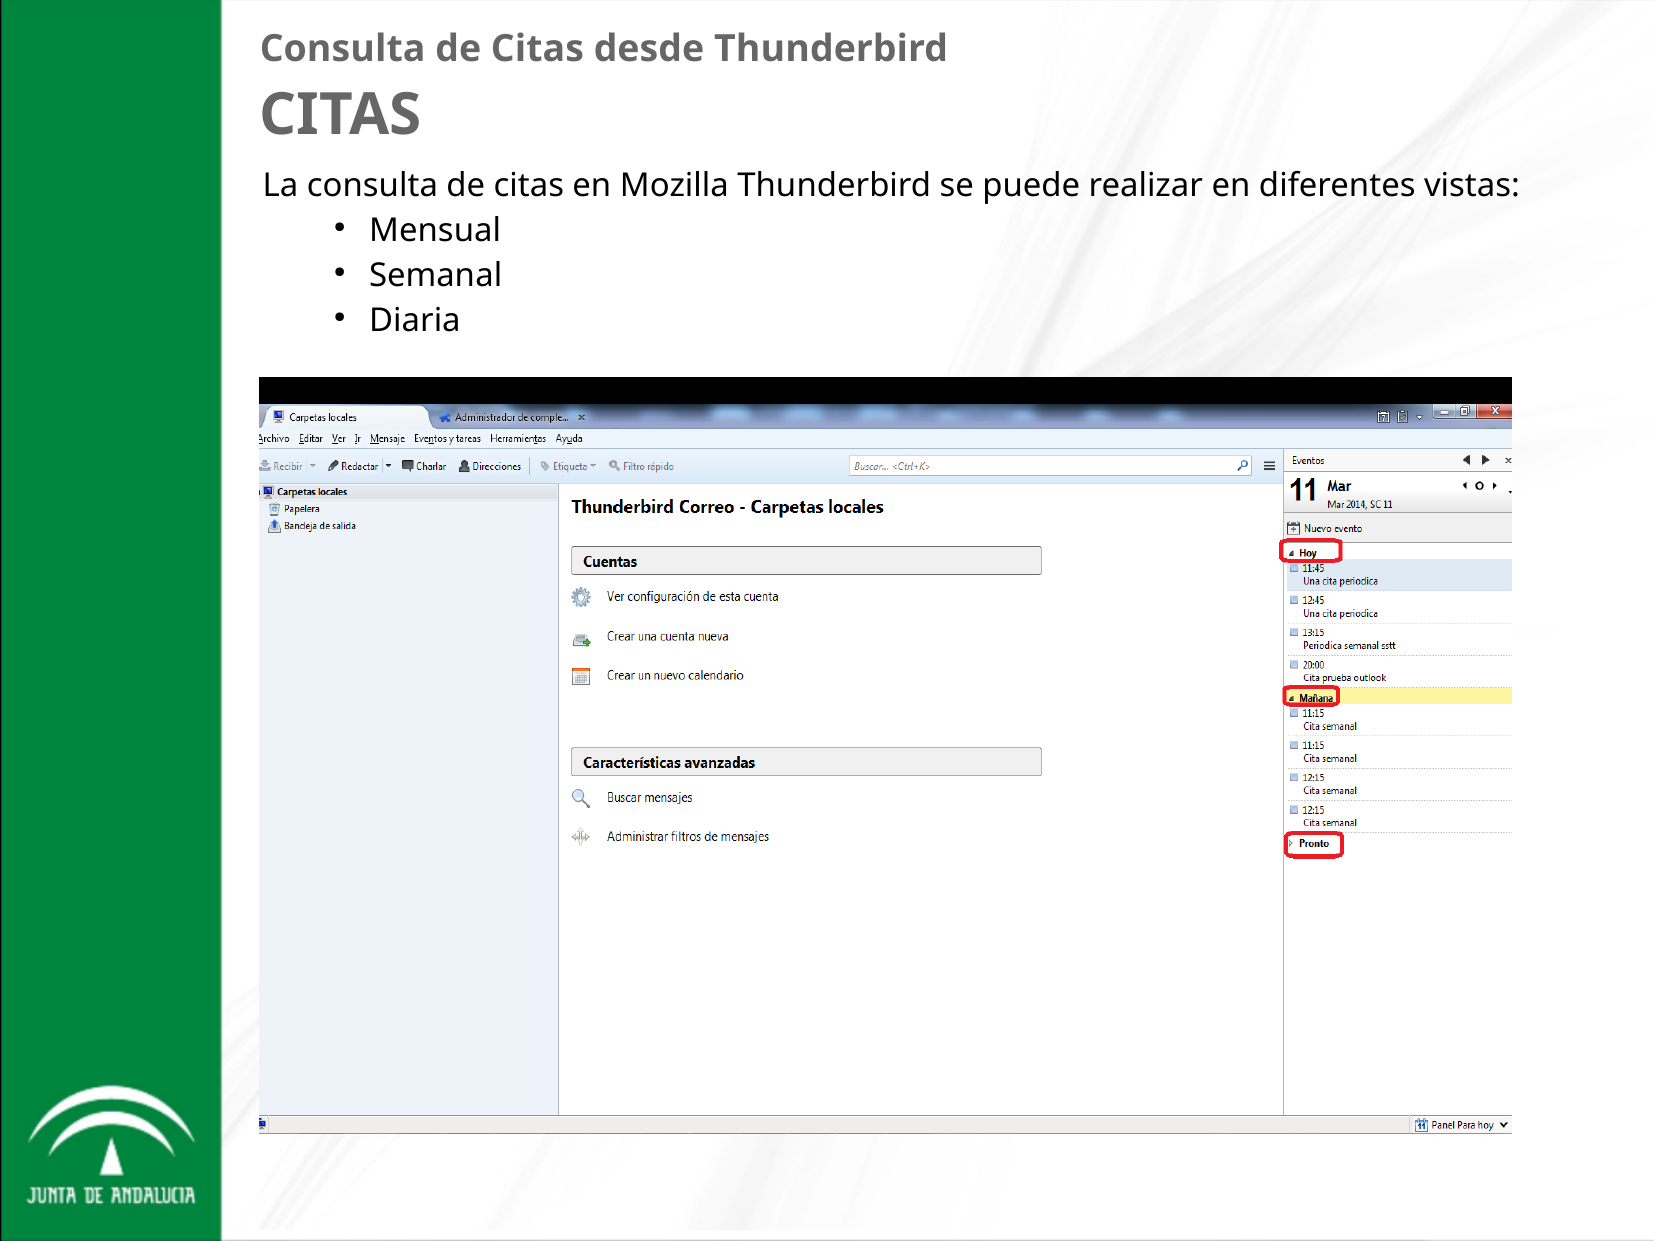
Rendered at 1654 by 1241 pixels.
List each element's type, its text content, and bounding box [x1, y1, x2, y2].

title [259, 44, 1577, 129]
text_box La consulta de citas en Mozilla Thunderbird se puede realizar en diferentes vistas: Mensual Semanal Diaria [177, 153, 1560, 378]
title Consulta de Citas desde Thunderbird CITAS [259, 129, 1577, 141]
title Consulta de Citas desde Thunderbird CITAS [259, 32, 1577, 44]
picture [0, 0, 1654, 1241]
